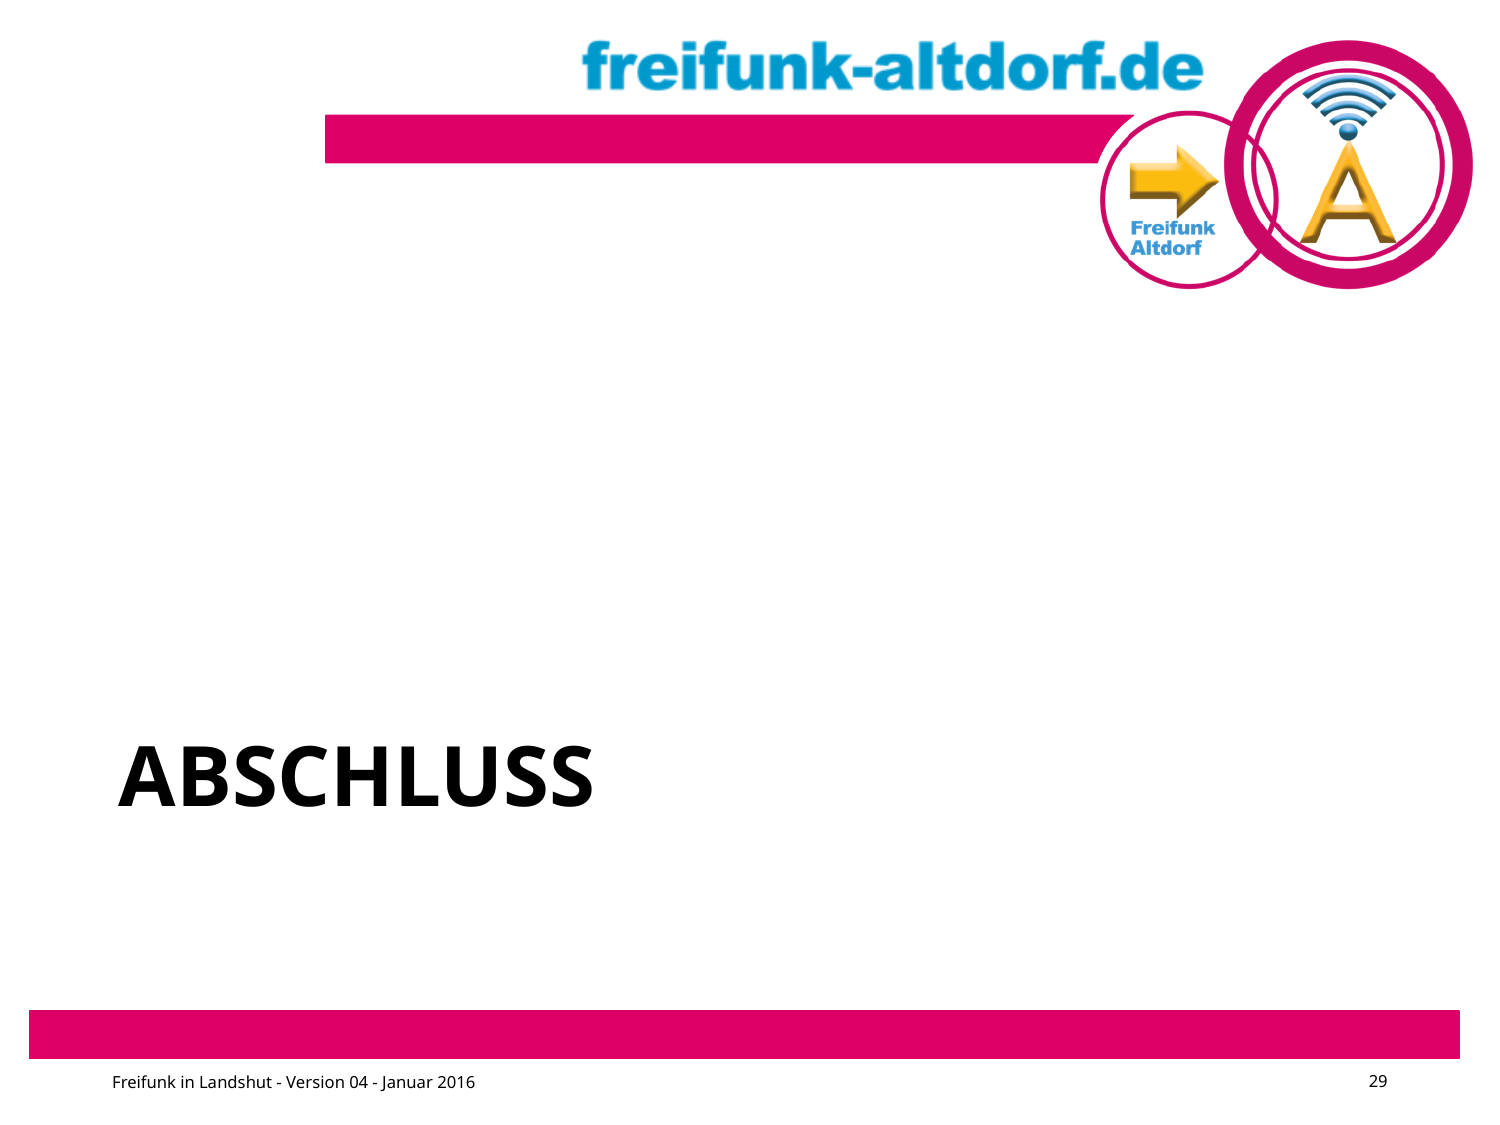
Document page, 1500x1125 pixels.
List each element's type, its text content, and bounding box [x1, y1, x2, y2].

slide_number <Foliennummer> [1107, 1058, 1388, 1106]
title Abschluss [118, 722, 1394, 947]
picture [562, 24, 1474, 296]
footer Freifunk in Landshut - Version 04 - Januar 2016 [112, 1058, 1090, 1106]
